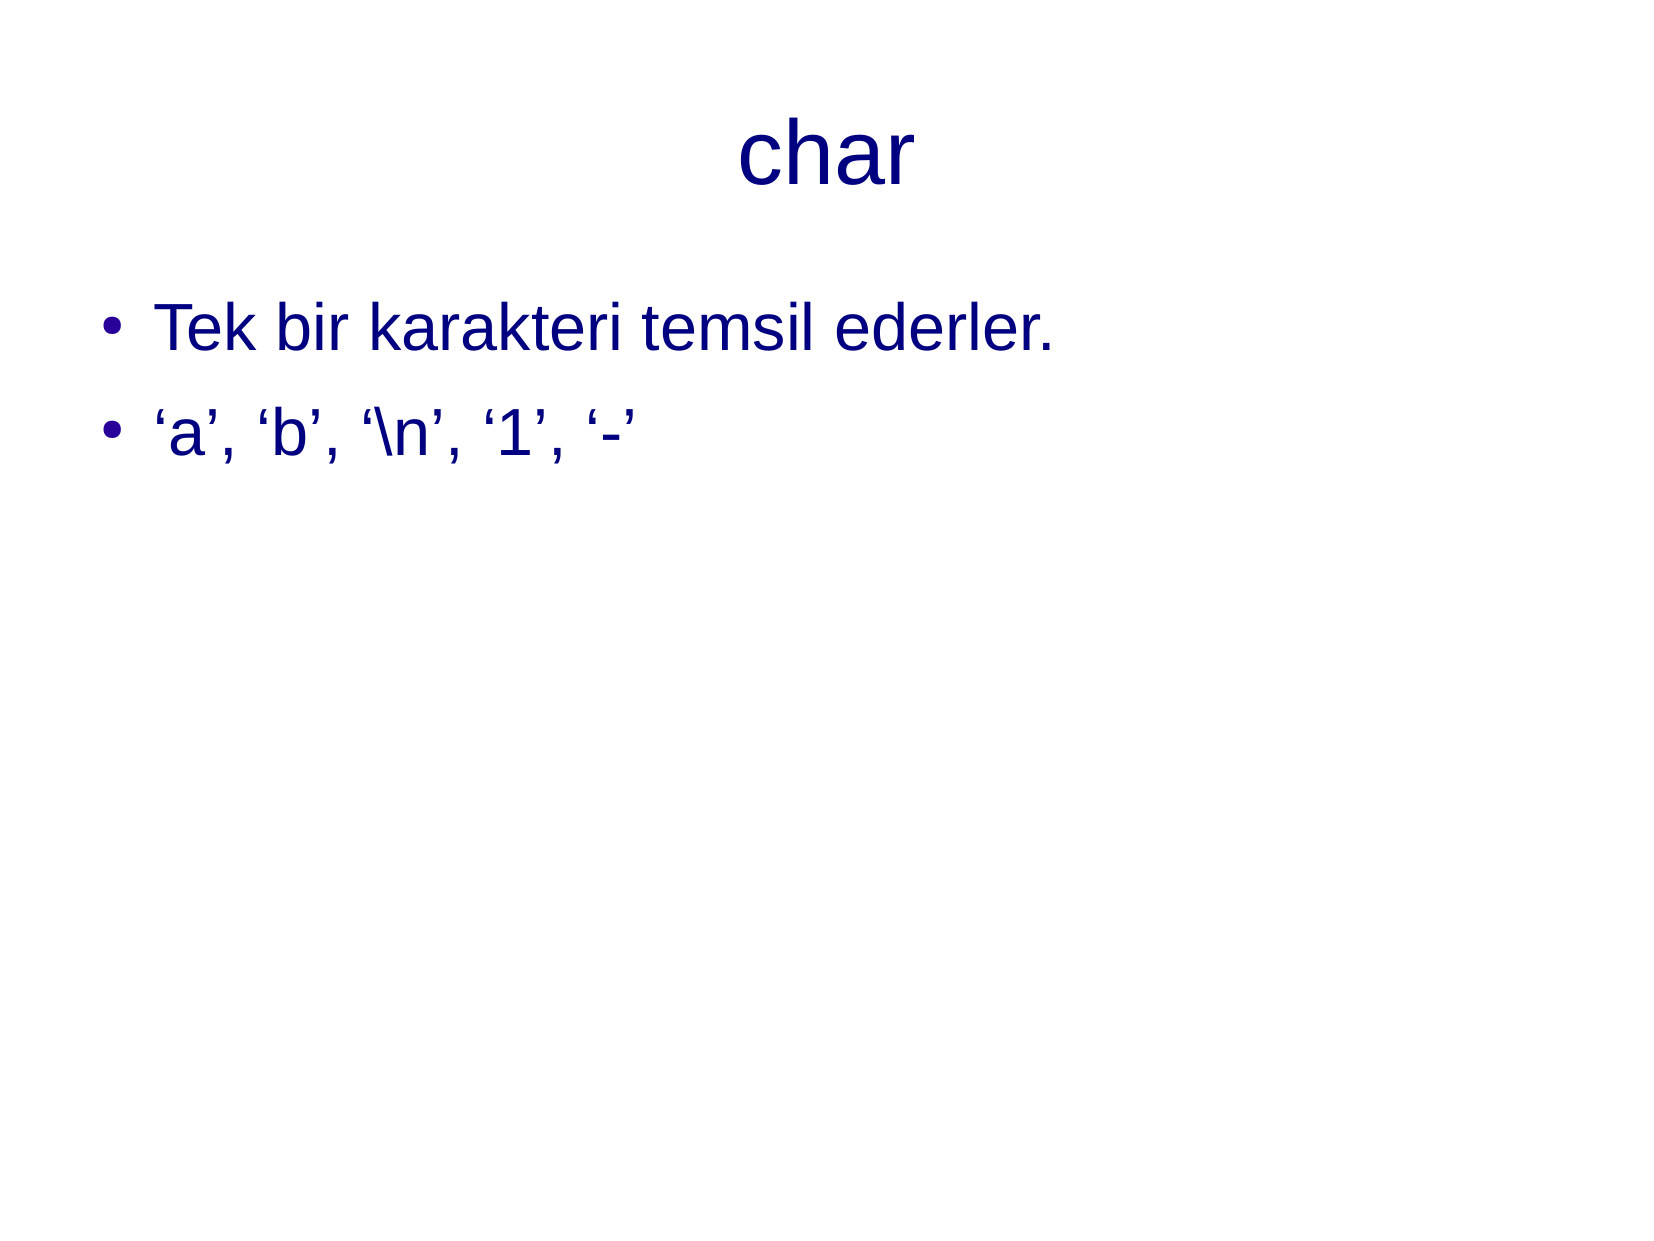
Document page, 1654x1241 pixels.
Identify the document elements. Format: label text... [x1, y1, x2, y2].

list Tek bir karakteri temsil ederler. ‘a’, ‘b’, ‘\n’, ‘1’, ‘-’ [82, 290, 1571, 1109]
title char [82, 49, 1571, 257]
